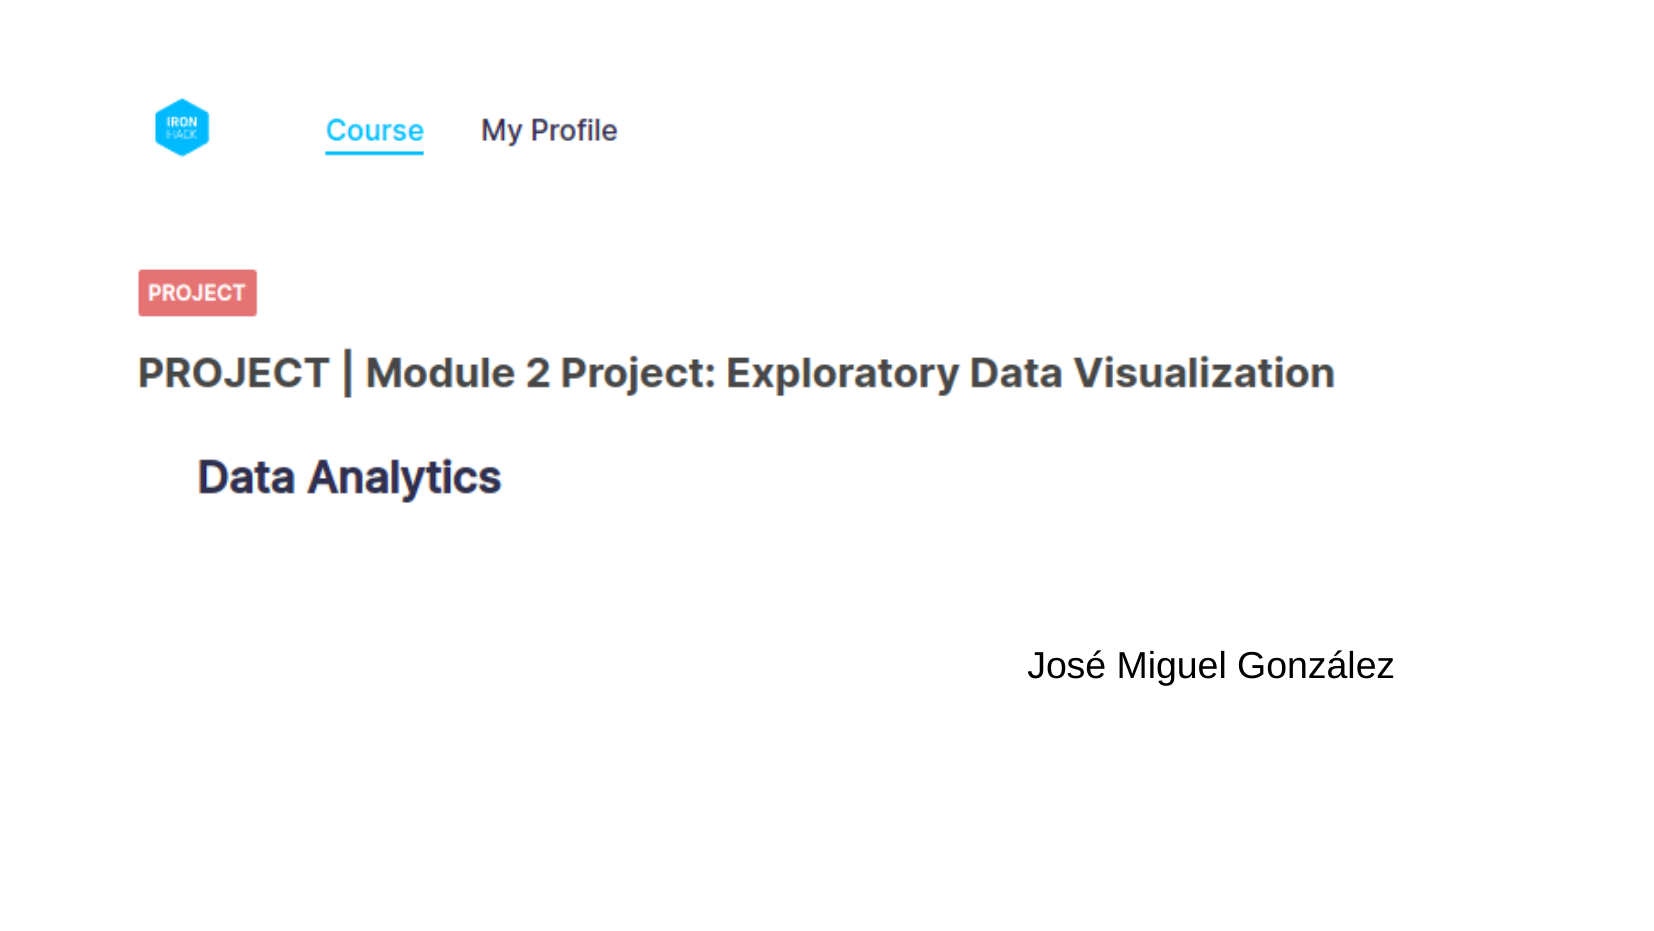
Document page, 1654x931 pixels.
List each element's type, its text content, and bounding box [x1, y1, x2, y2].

picture [172, 438, 526, 514]
picture [96, 251, 1372, 422]
text_box José Miguel González [1012, 637, 1538, 821]
picture [138, 74, 635, 188]
